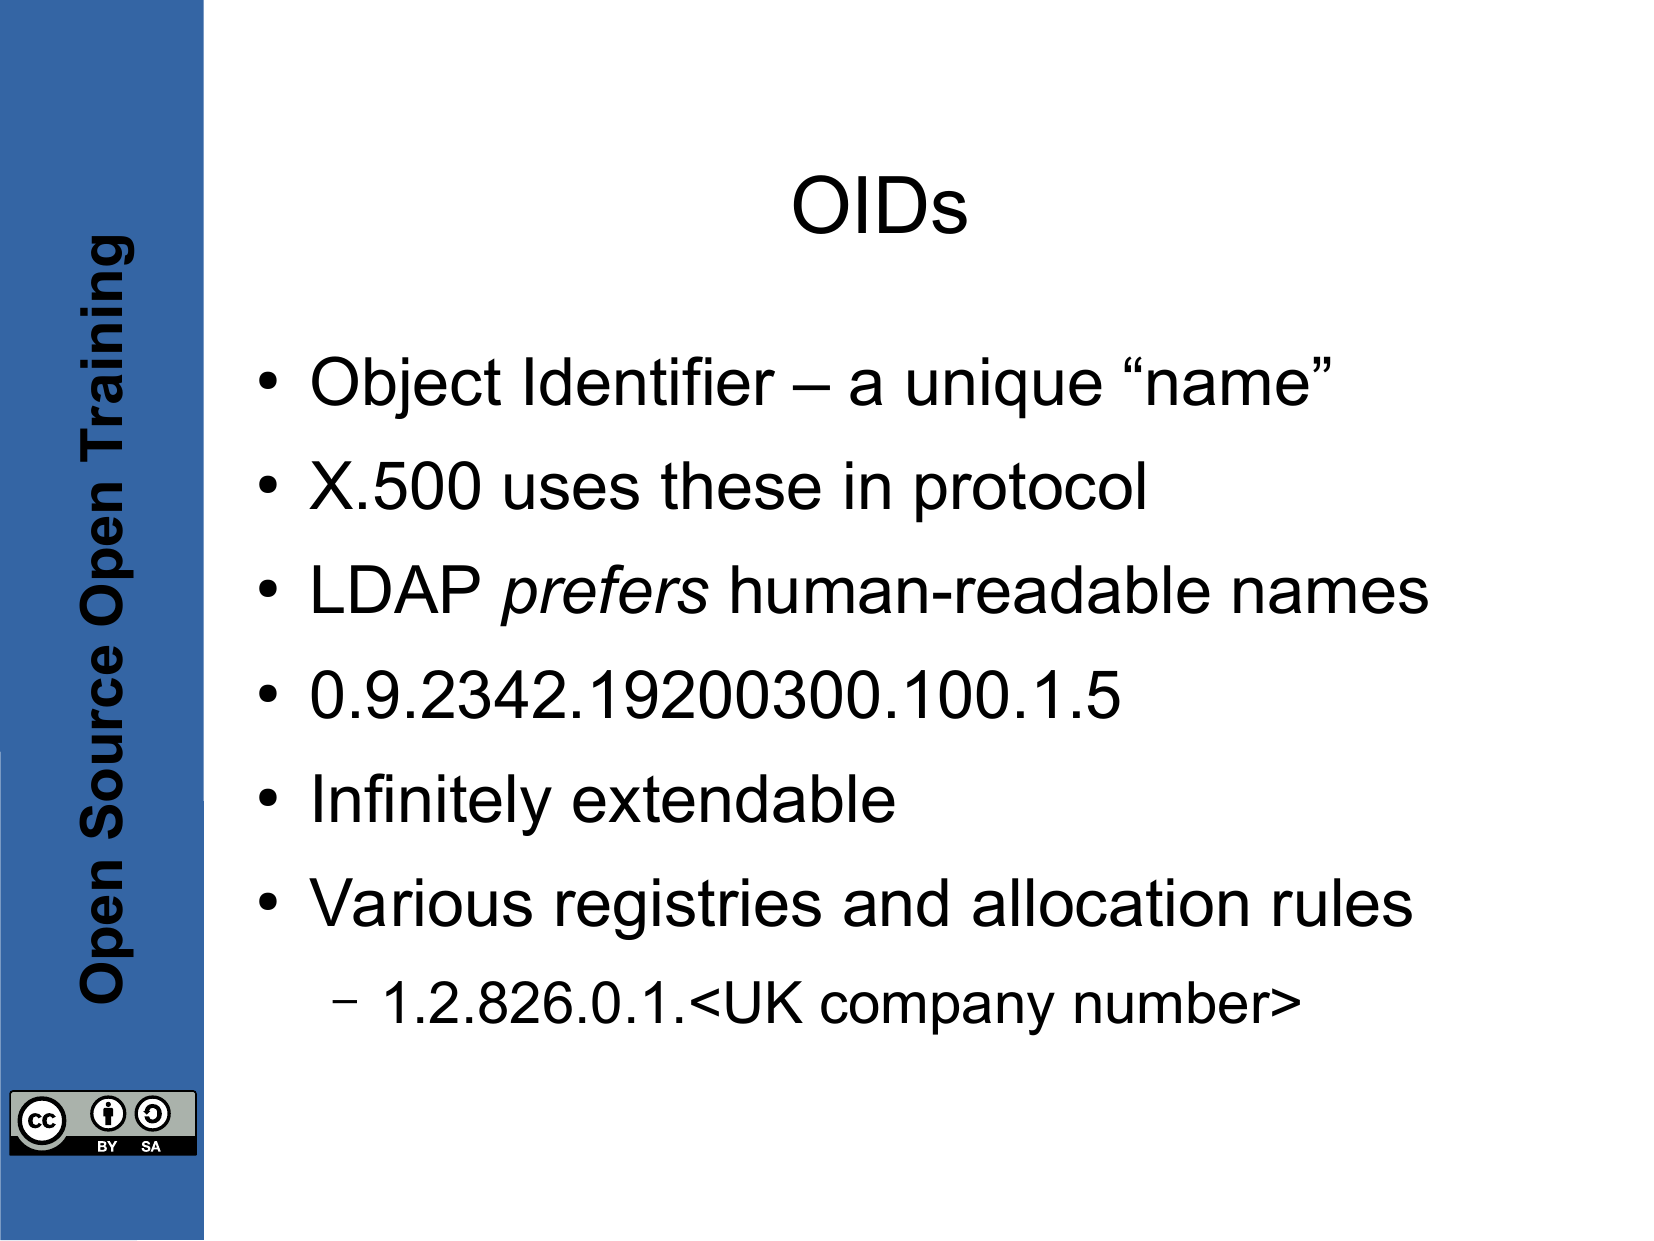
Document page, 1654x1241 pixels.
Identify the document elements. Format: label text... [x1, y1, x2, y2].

list Object Identifier – a unique “name” X.500 uses these in protocol LDAP prefers human-readable names 0.9.2342.19200300.100.1.5 Infinitely extendable Various registries and allocation rules 1.2.826.0.1.<UK company number> [238, 344, 1534, 1127]
title OIDs [227, 102, 1534, 311]
